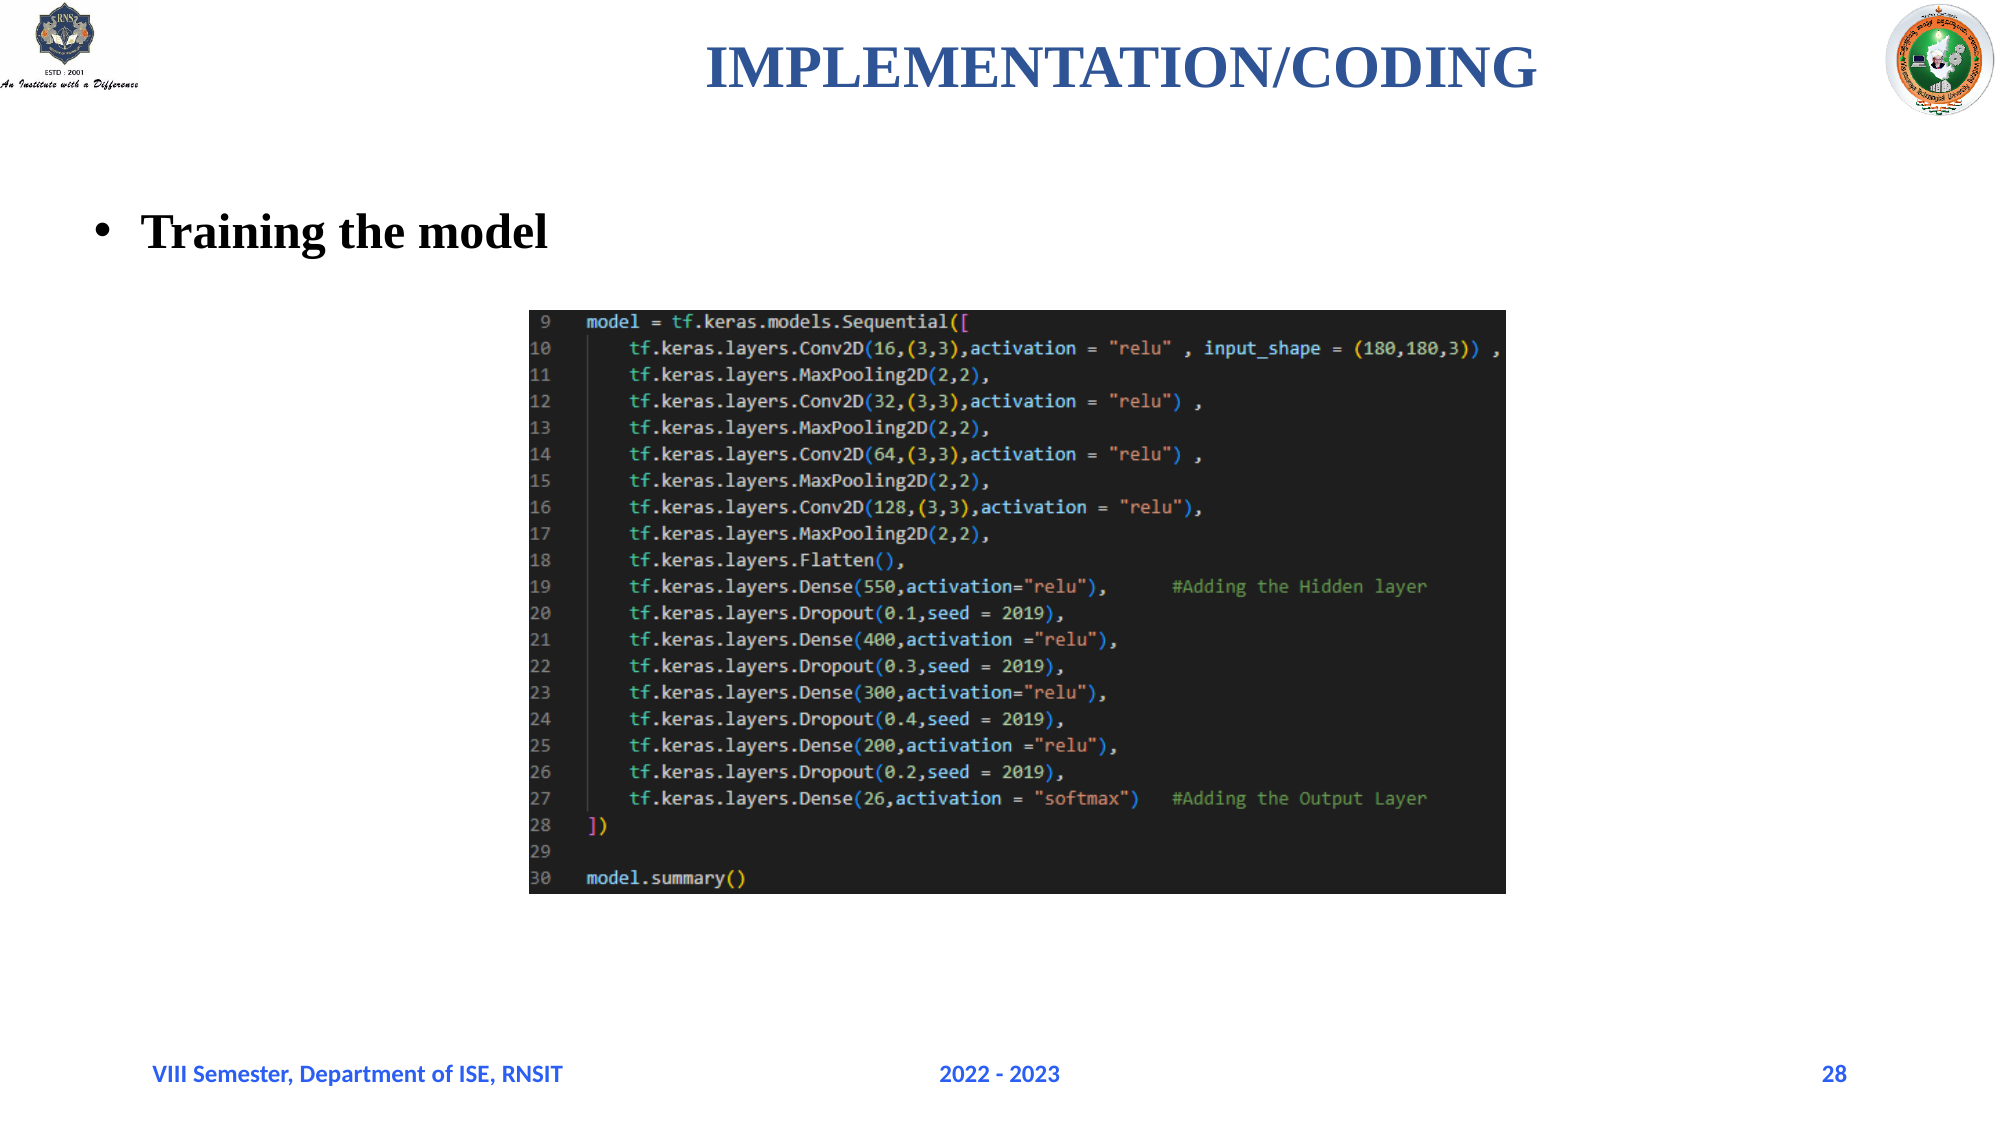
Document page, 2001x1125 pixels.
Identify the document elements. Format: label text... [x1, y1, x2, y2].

text_box Training the model [78, 161, 1922, 1010]
picture [529, 310, 1506, 894]
picture [1882, 2, 1997, 117]
picture [0, 0, 138, 90]
footer 2022 - 2023 [662, 1042, 1338, 1103]
title Implementation/Coding [137, 22, 1863, 137]
slide_number VIII Semester, Department of ISE, RNSIT [137, 1042, 662, 1103]
slide_number <number> [1412, 1042, 1863, 1103]
